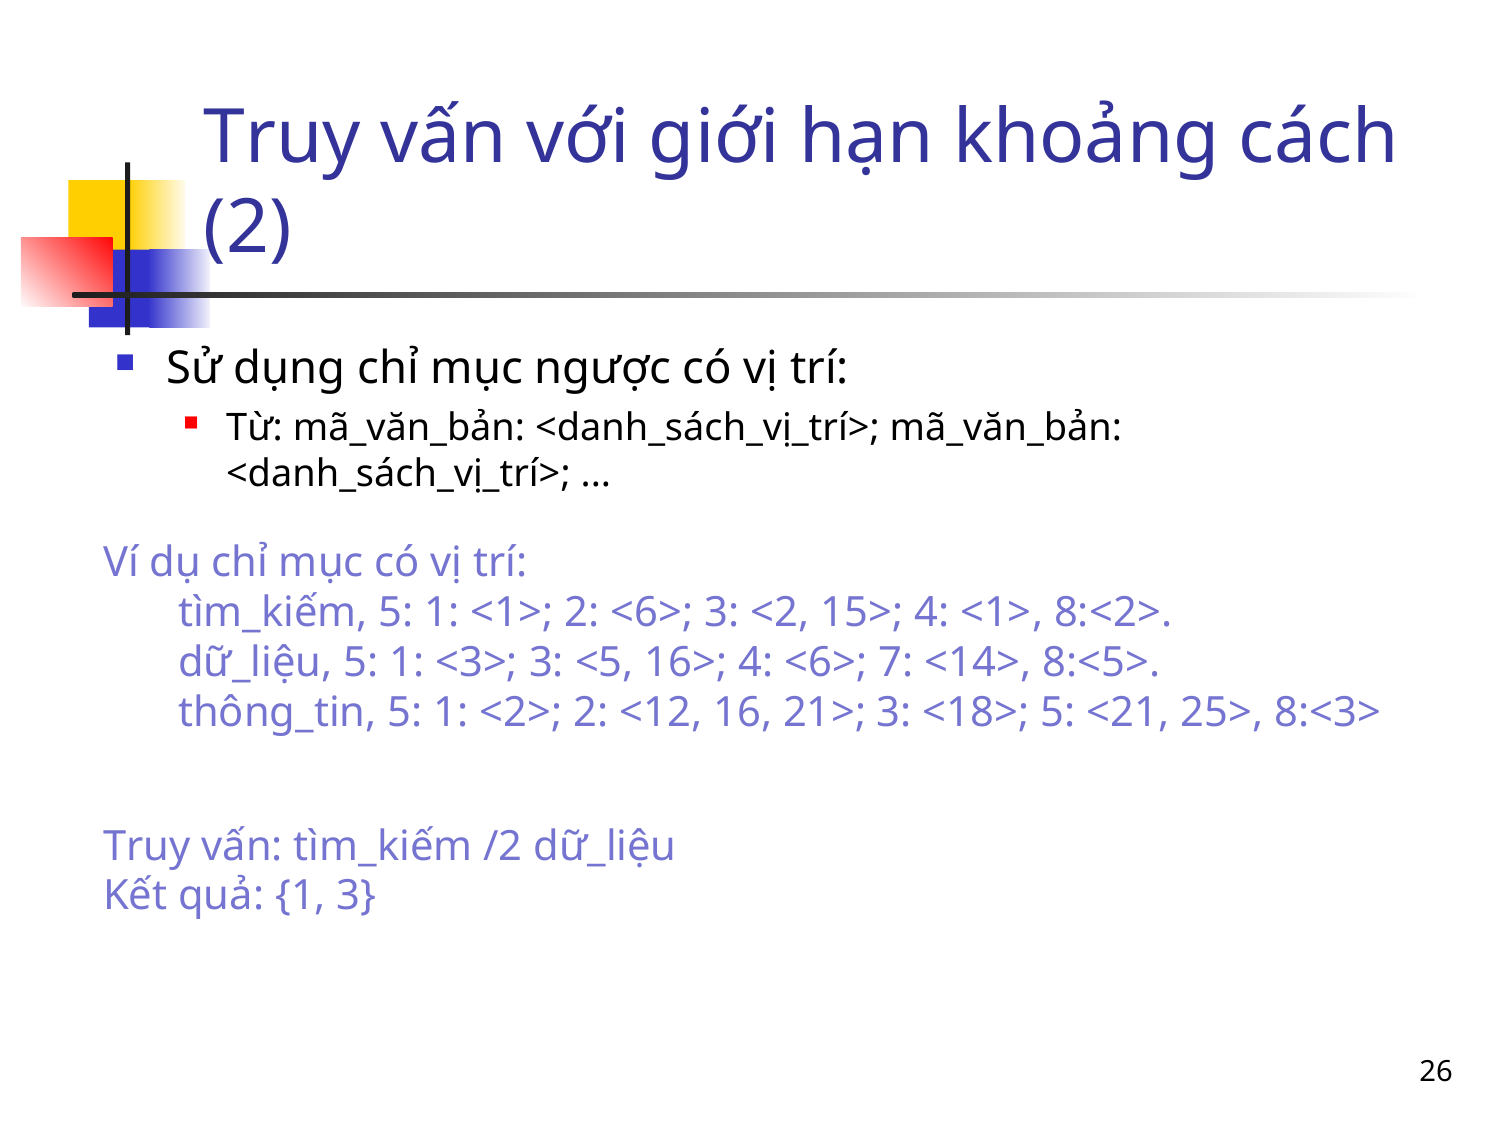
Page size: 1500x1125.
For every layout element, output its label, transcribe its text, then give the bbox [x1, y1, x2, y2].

text_box Truy vấn: tìm_kiếm /2 dữ_liệu Kết quả: {1, 3} [88, 810, 1329, 927]
list Sử dụng chỉ mục ngược có vị trí: Từ: mã_văn_bản: <danh_sách_vị_trí>; mã_văn_bản: <danh_sách_vị_trí>; ... [100, 330, 1469, 503]
title Truy vấn với giới hạn khoảng cách (2) [188, 35, 1483, 276]
text_box <number> [1155, 1024, 1468, 1100]
text_box Ví dụ chỉ mục có vị trí: tìm_kiếm, 5: 1: <1>; 2: <6>; 3: <2, 15>; 4: <1>, 8:<2>. dữ_liệu, 5: 1: <3>; 3: <5, 16>; 4: <6>; 7: <14>, 8:<5>. thông_tin, 5: 1: <2>; 2: <12, 16, 21>; 3: <18>; 5: <21, 25>, 8:<3> [88, 527, 1500, 743]
